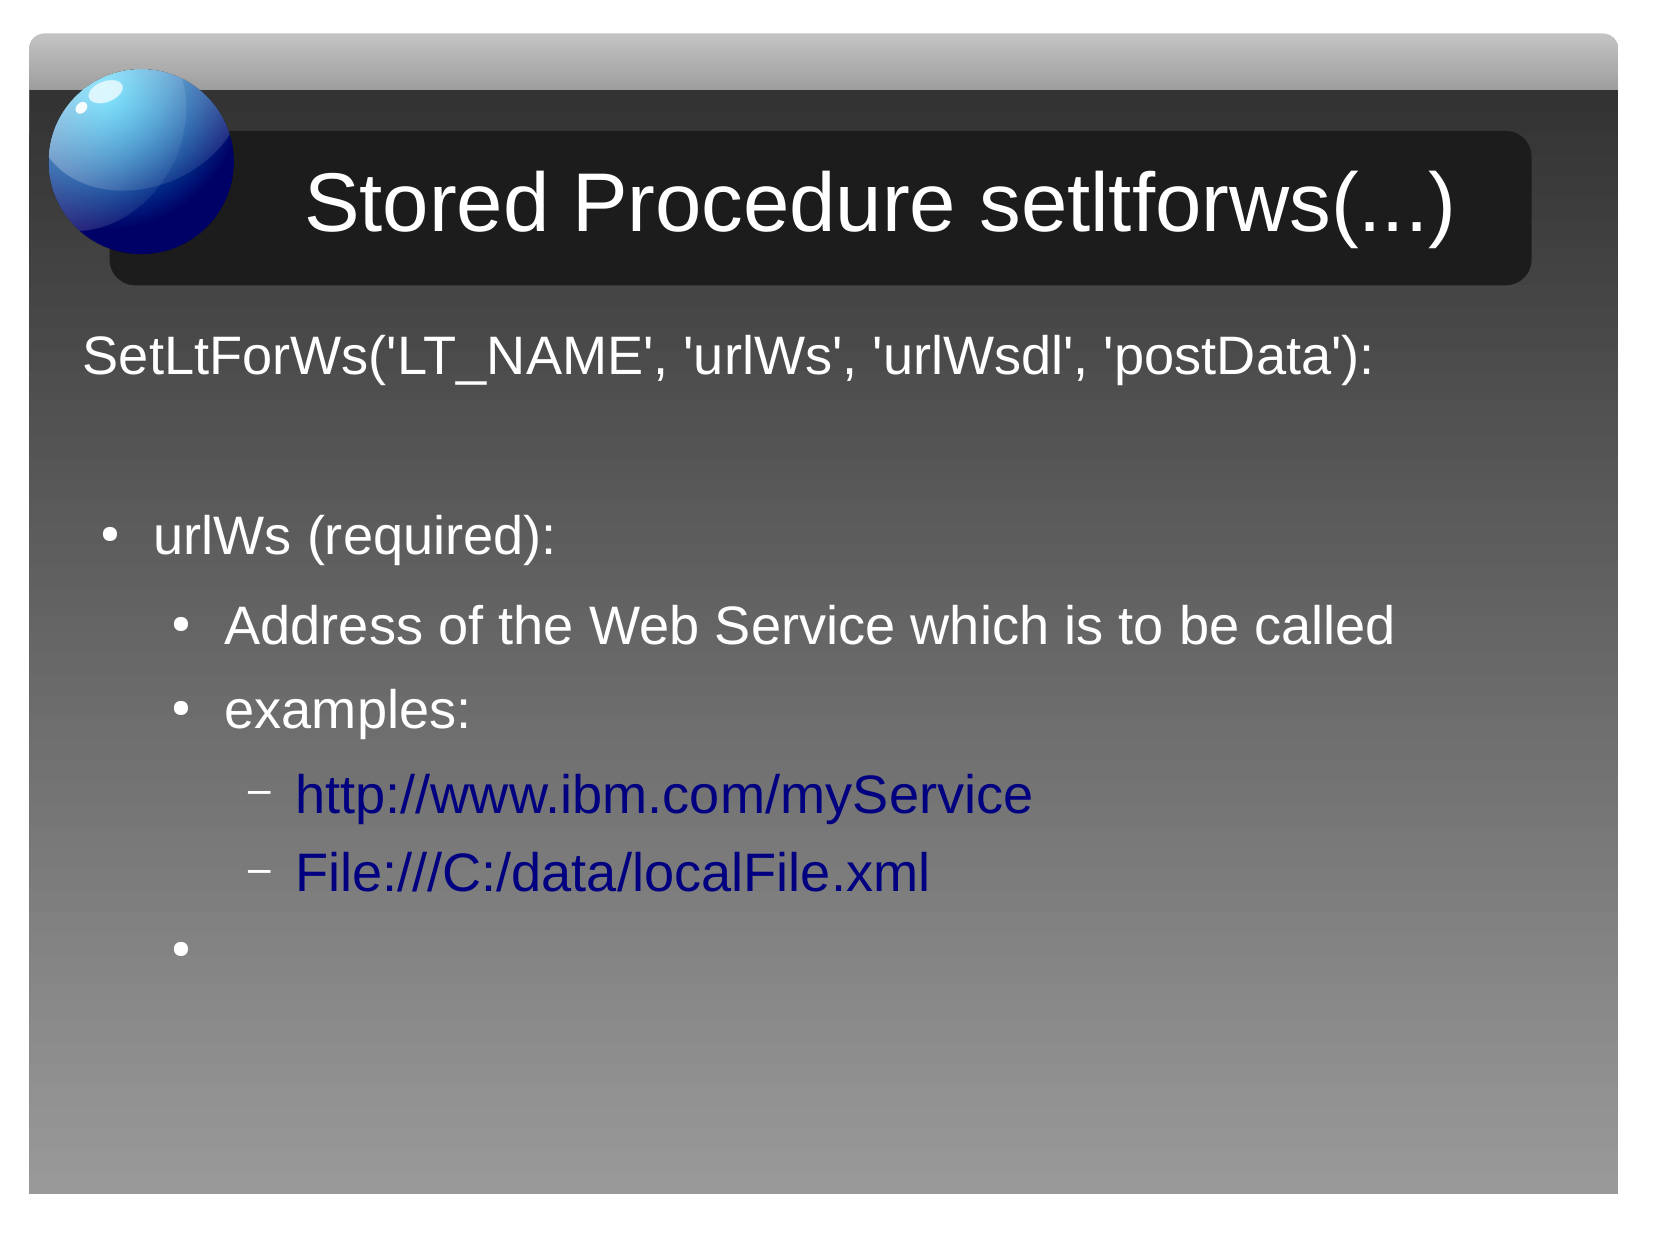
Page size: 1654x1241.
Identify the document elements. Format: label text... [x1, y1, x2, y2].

list SetLtForWs('LT_NAME', 'urlWs', 'urlWsdl', 'postData'): urlWs (required): Address of the Web Service which is to be called examples: http://www.ibm.com/myService File:///C:/data/localFile.xml [82, 325, 1571, 1130]
picture [29, 57, 253, 266]
title Stored Procedure setltforws(...) [82, 137, 1571, 267]
